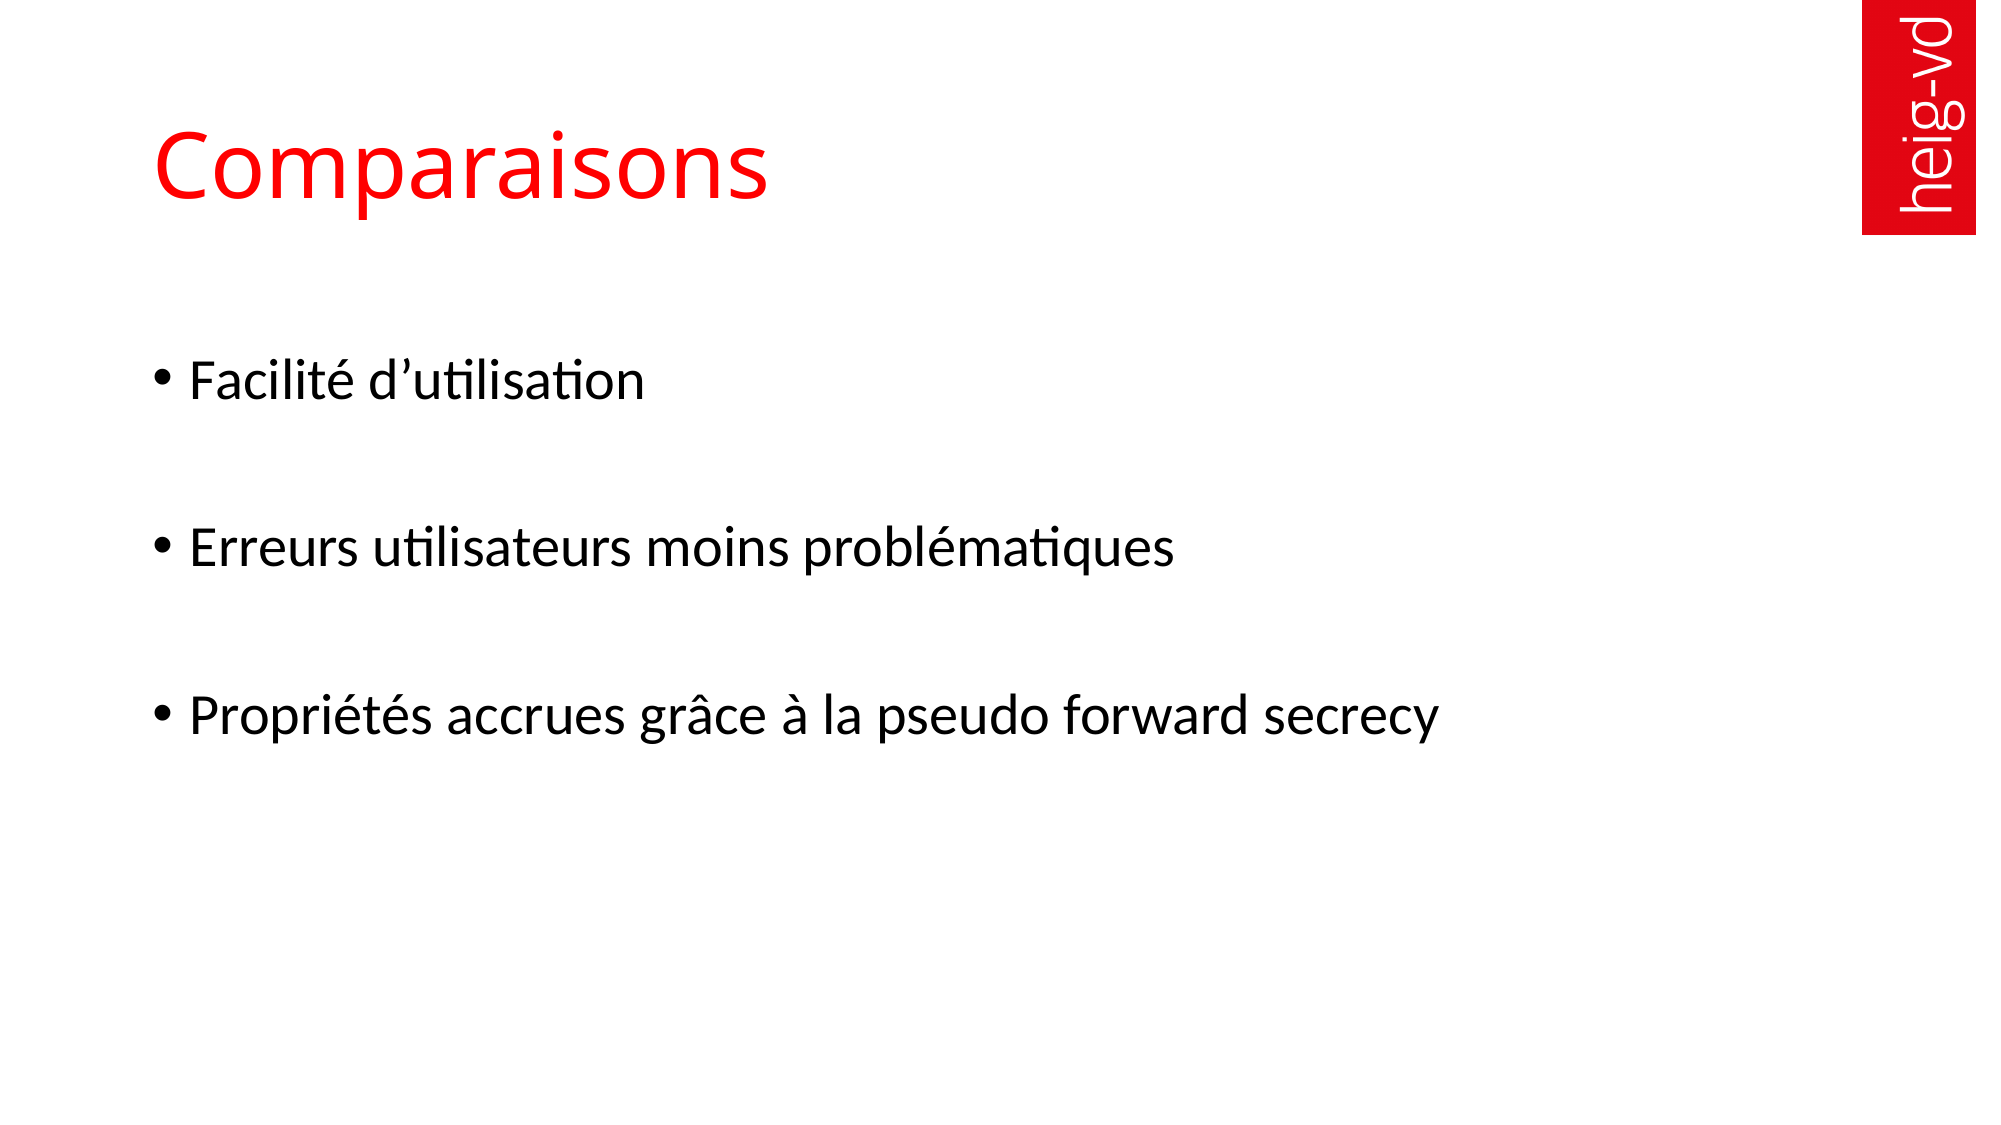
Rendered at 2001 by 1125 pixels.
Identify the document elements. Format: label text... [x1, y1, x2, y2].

list Facilité d’utilisation Erreurs utilisateurs moins problématiques Propriétés accrues grâce à la pseudo forward secrecy [137, 341, 1863, 784]
title Comparaisons [137, 59, 1863, 278]
picture [1862, 0, 1976, 236]
